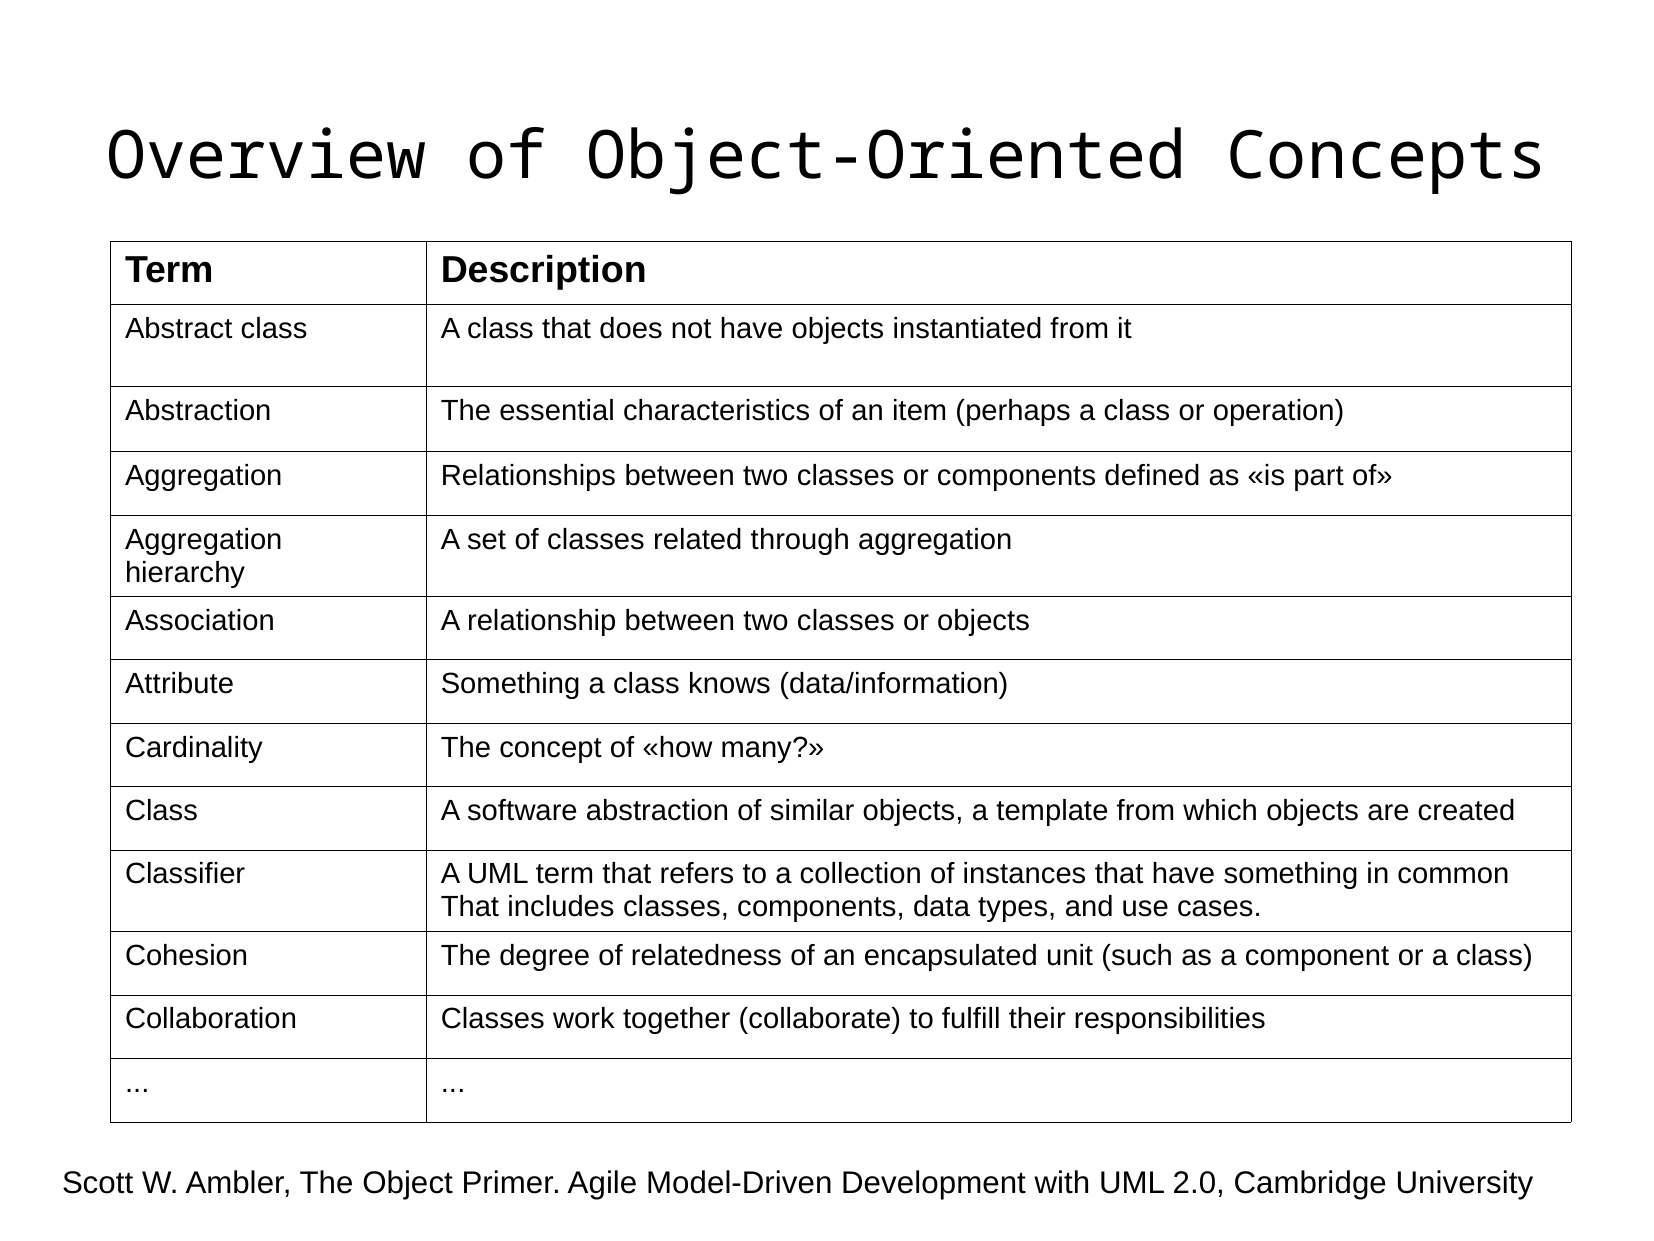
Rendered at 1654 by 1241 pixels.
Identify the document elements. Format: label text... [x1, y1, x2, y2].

table_cell Abstract class [111, 305, 426, 386]
table_cell A relationship between two classes or objects [427, 597, 1571, 659]
table_cell Classifier [111, 851, 426, 931]
table_cell The degree of relatedness of an encapsulated unit (such as a component or a class) [427, 932, 1571, 995]
table_cell The concept of «how many?» [427, 724, 1571, 786]
table_header Term [111, 242, 426, 304]
table_cell Association [111, 597, 426, 659]
text_box Scott W. Ambler, The Object Primer. Agile Model-Driven Development with UML 2.0, Cambridge University [47, 1157, 1619, 1241]
table_cell A UML term that refers to a collection of instances that have something in common That includes classes, components, data types, and use cases. [427, 851, 1571, 931]
table_header Description [427, 242, 1571, 304]
table_cell The essential characteristics of an item (perhaps a class or operation) [427, 387, 1571, 451]
table_cell Classes work together (collaborate) to fulfill their responsibilities [427, 996, 1571, 1058]
table_cell A class that does not have objects instantiated from it [427, 305, 1571, 386]
table_cell Aggregation hierarchy [111, 516, 426, 596]
title Overview of Object-Oriented Concepts [82, 49, 1571, 257]
table_cell Something a class knows (data/information) [427, 660, 1571, 723]
table_cell ... [427, 1059, 1571, 1122]
table_cell Cardinality [111, 724, 426, 786]
table_cell Class [111, 787, 426, 850]
table_cell Abstraction [111, 387, 426, 451]
table_cell A set of classes related through aggregation [427, 516, 1571, 596]
table_cell ... [111, 1059, 426, 1122]
table_cell Aggregation [111, 452, 426, 515]
table_cell A software abstraction of similar objects, a template from which objects are created [427, 787, 1571, 850]
table_cell Cohesion [111, 932, 426, 995]
table_cell Collaboration [111, 996, 426, 1058]
table_cell Relationships between two classes or components defined as «is part of» [427, 452, 1571, 515]
table_cell Attribute [111, 660, 426, 723]
